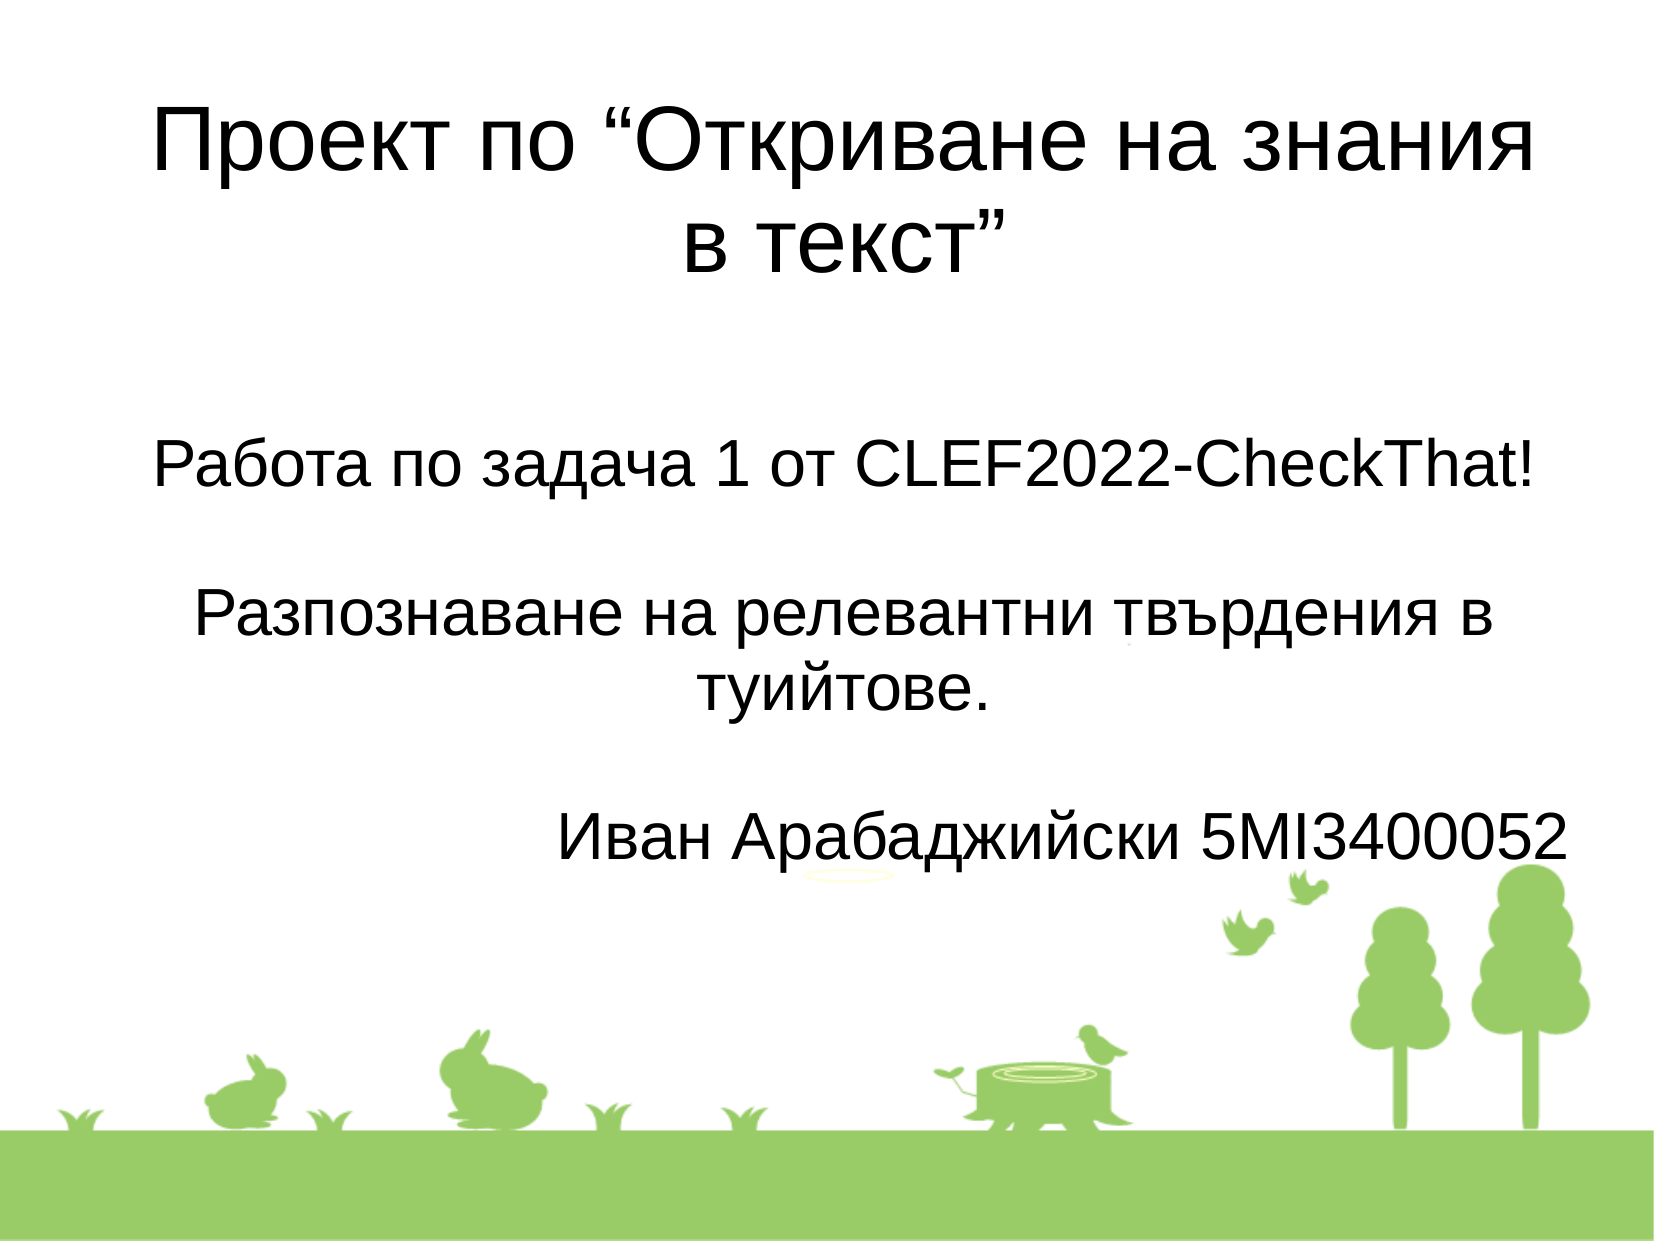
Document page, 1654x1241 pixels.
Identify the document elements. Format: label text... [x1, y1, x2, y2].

picture [0, 0, 1654, 1241]
title Проект по “Откриване на знания в текст” [82, 49, 1571, 290]
subtitle Работа по задача 1 от CLEF2022-CheckThat! Разпознаване на релевантни твърдения в туийтове. Иван Арабаджийски 5MI3400052 [82, 290, 1571, 1010]
